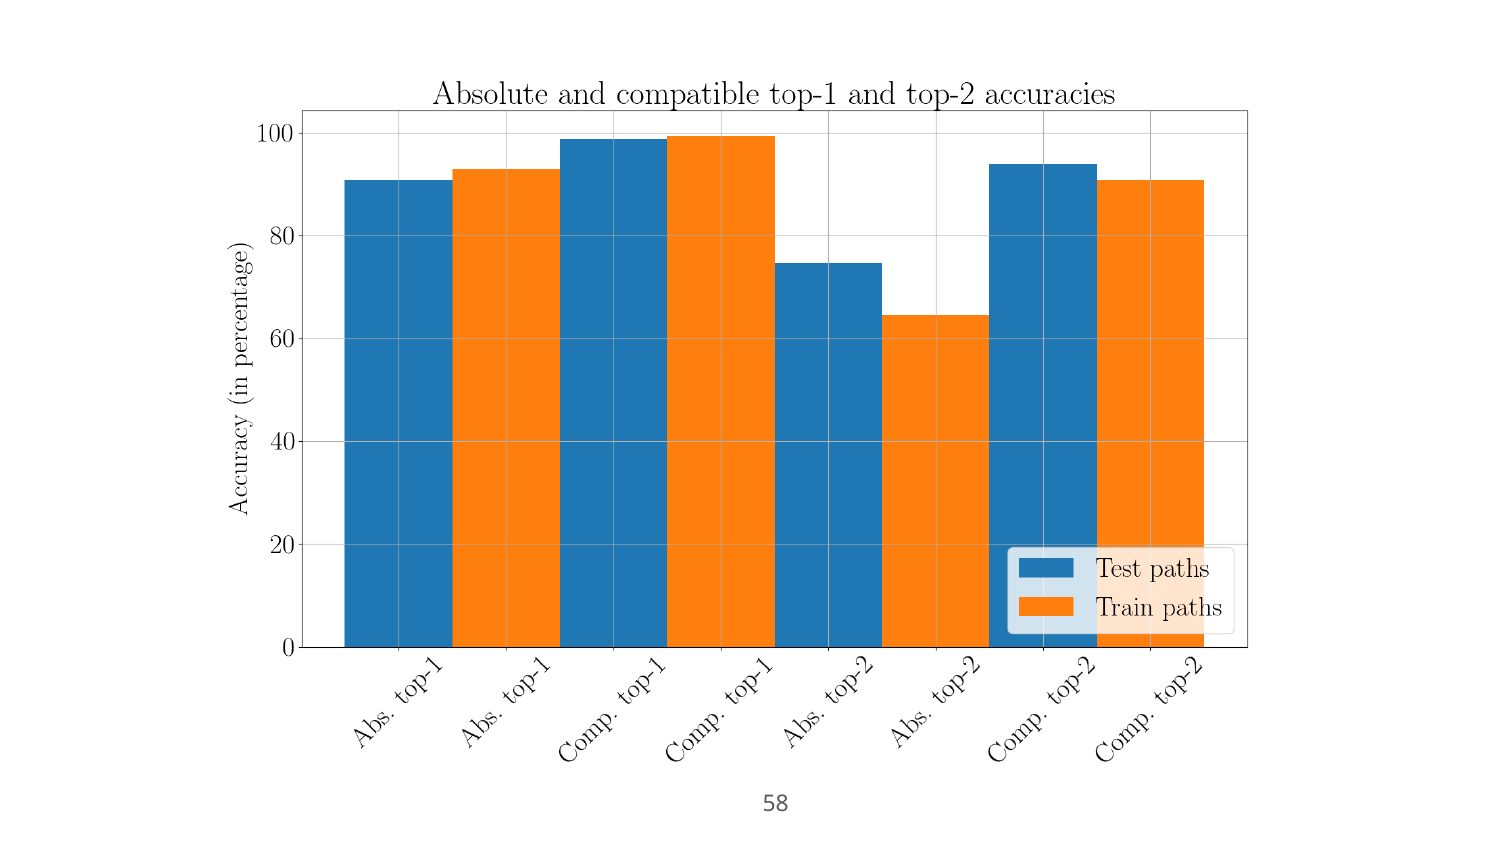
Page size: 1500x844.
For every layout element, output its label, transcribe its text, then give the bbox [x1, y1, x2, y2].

picture [149, 20, 1369, 772]
slide_number <number> [714, 771, 805, 837]
